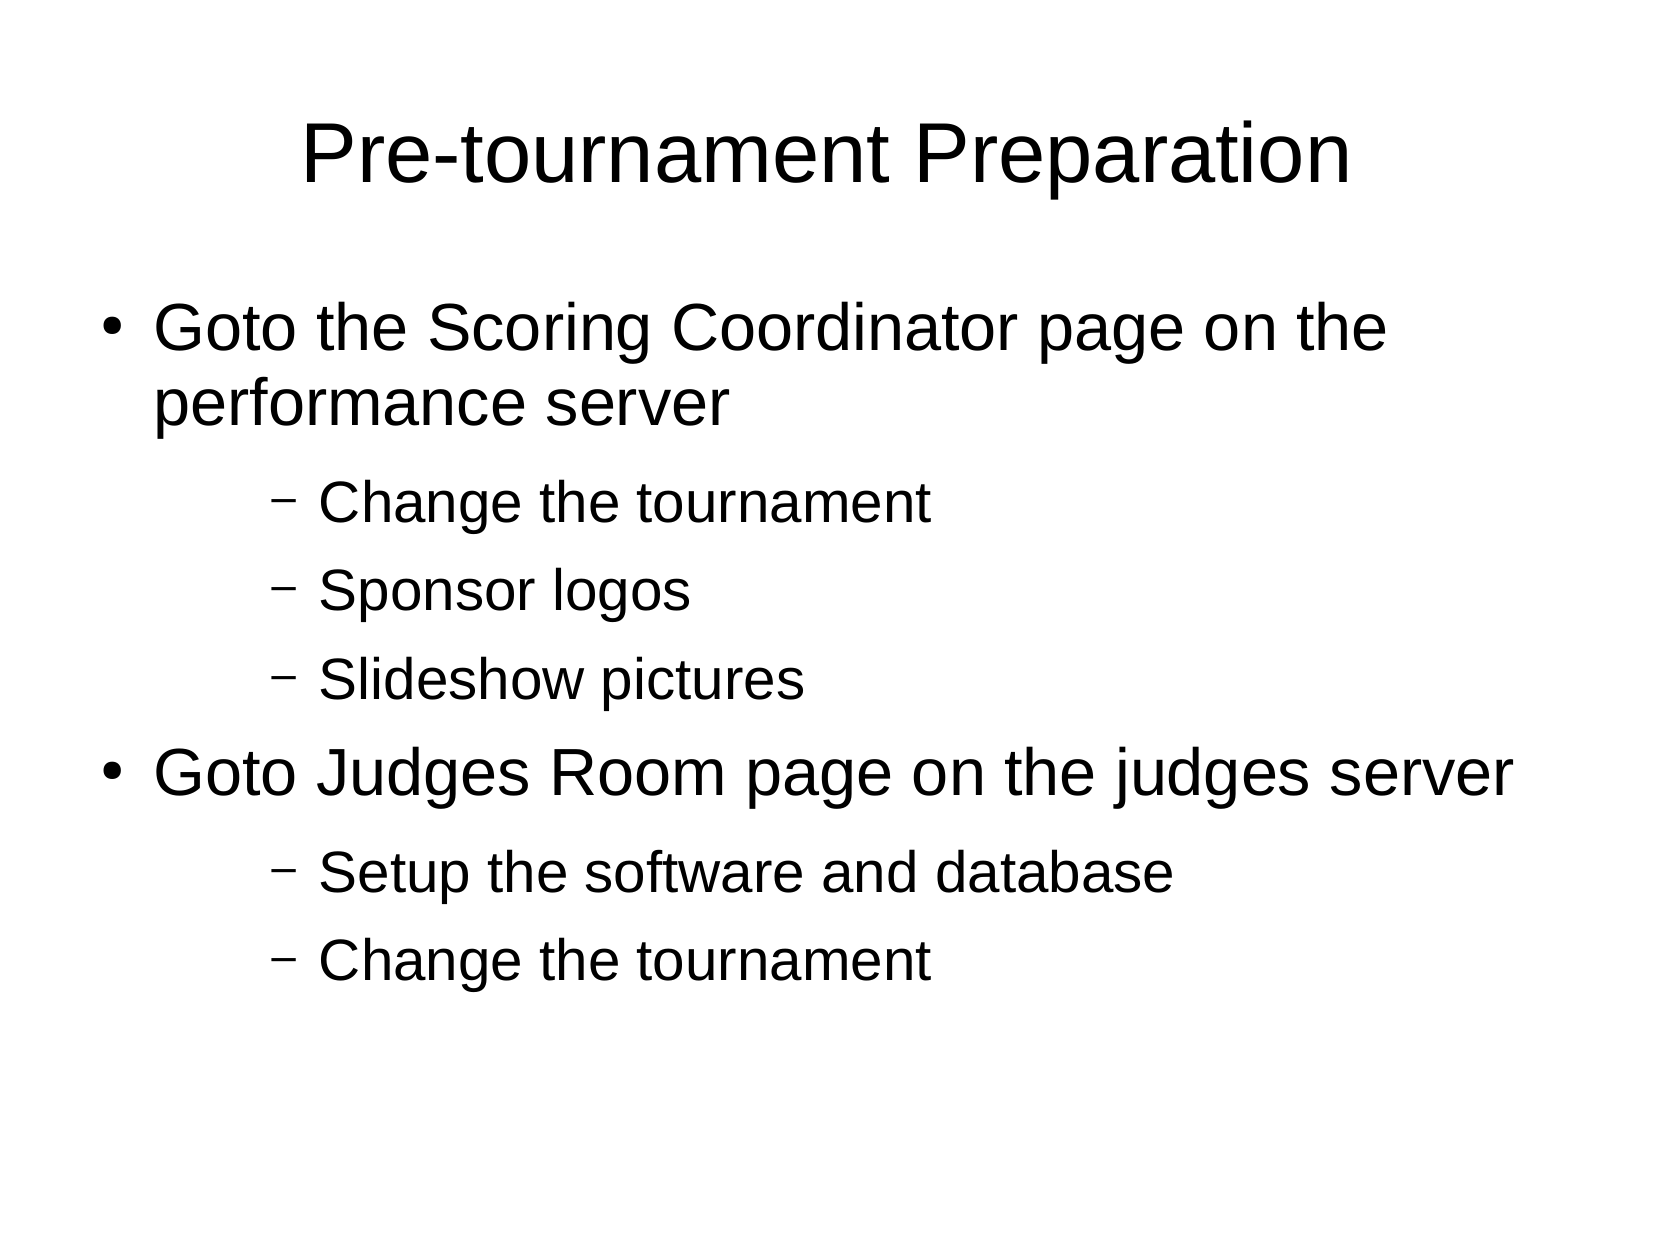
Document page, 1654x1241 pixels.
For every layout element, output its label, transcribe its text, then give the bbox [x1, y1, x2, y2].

list Goto the Scoring Coordinator page on the performance server Change the tournament Sponsor logos Slideshow pictures Goto Judges Room page on the judges server Setup the software and database Change the tournament [82, 290, 1571, 1218]
title Pre-tournament Preparation [82, 49, 1571, 257]
